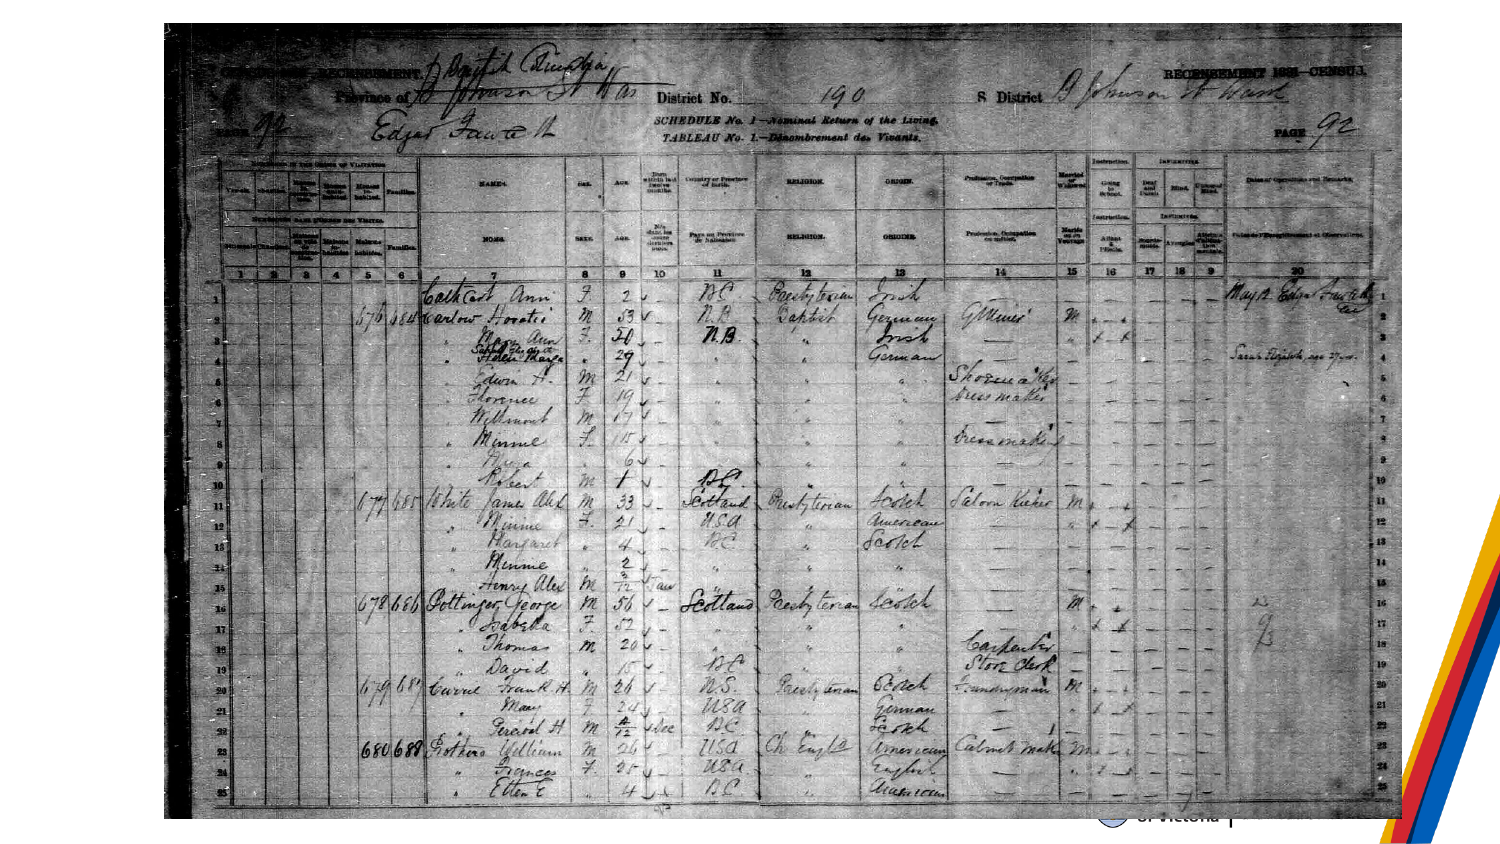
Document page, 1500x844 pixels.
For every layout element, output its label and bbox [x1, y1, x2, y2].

picture [164, 23, 1500, 844]
